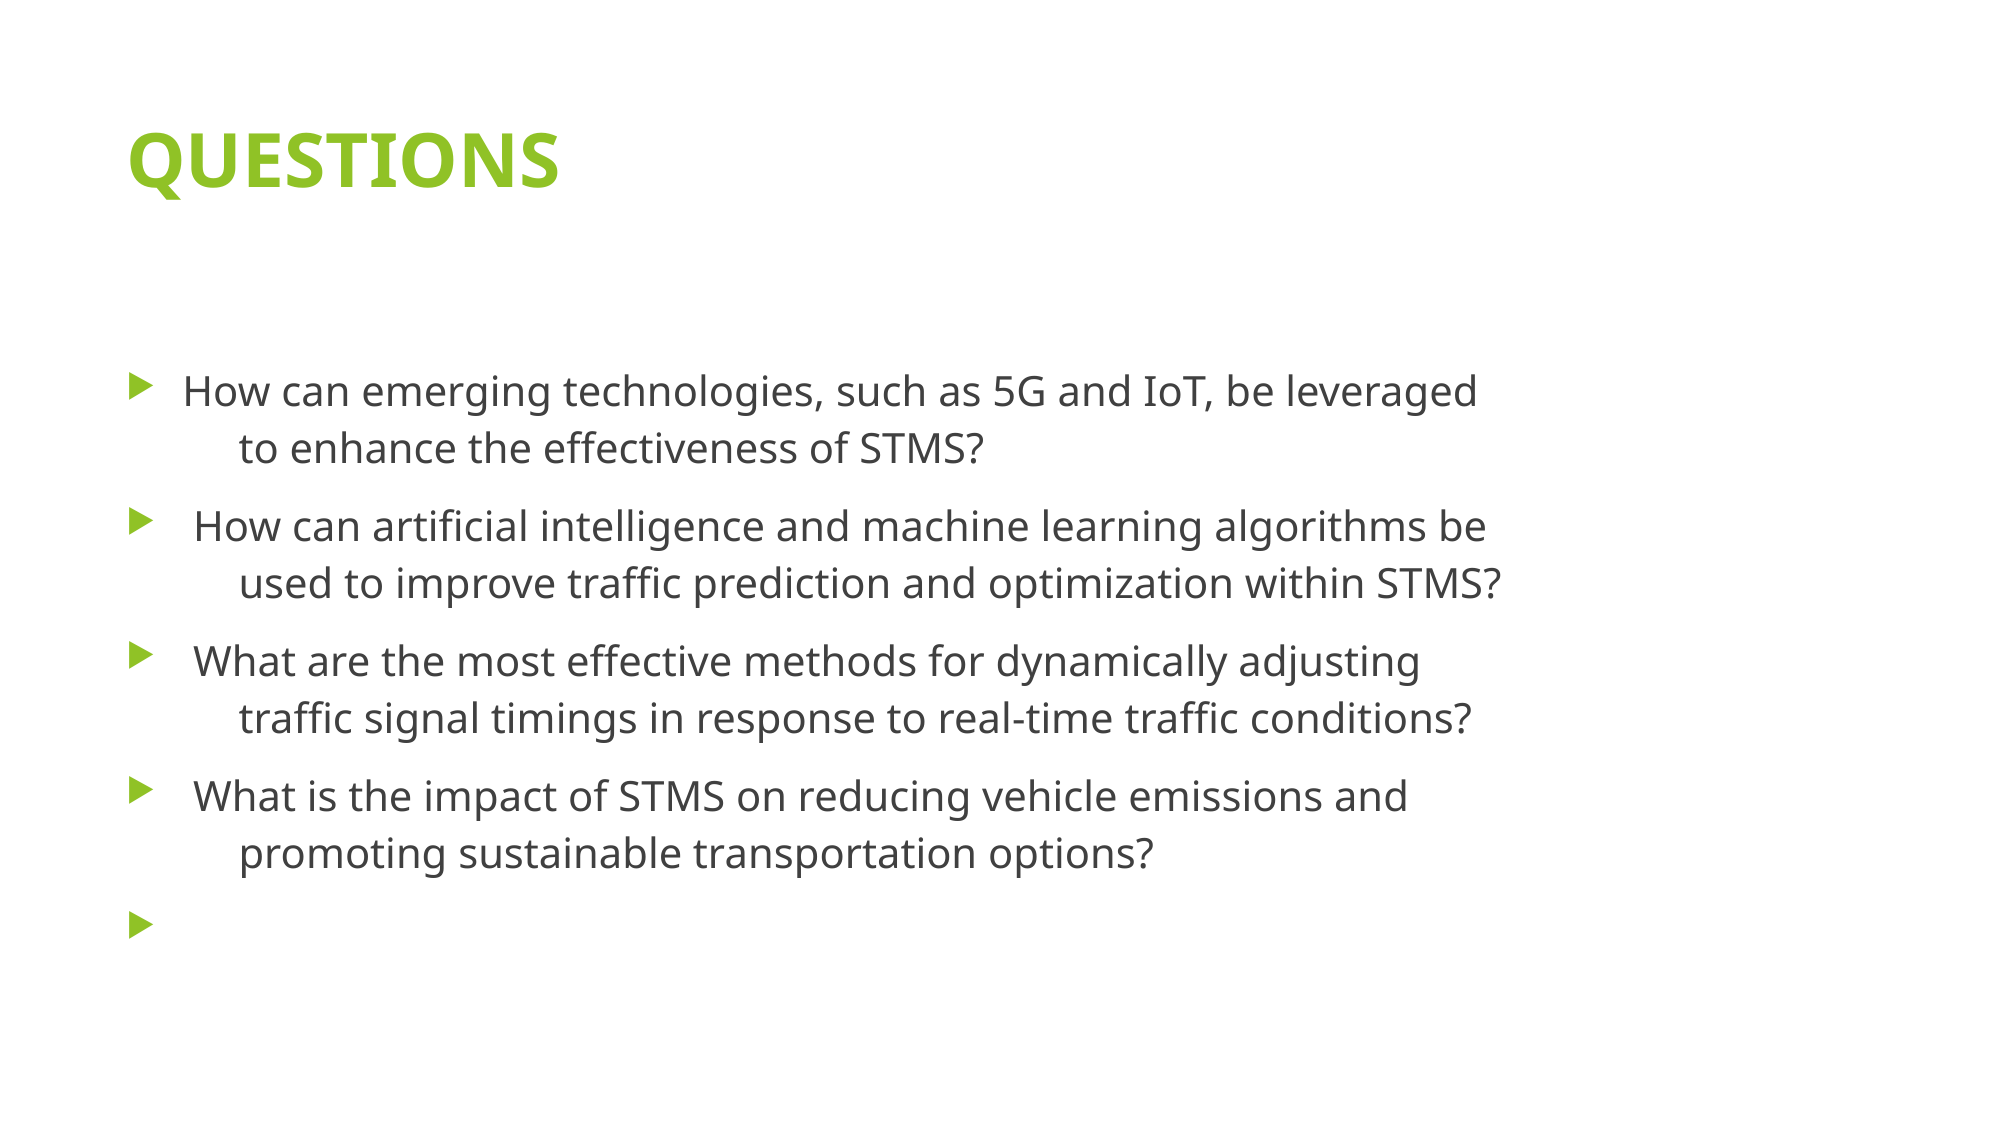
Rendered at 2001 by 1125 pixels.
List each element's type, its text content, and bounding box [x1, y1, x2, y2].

title QUESTIONS [111, 99, 1522, 317]
list How can emerging technologies, such as 5G and IoT, be leveraged to enhance the effectiveness of STMS? How can artificial intelligence and machine learning algorithms be used to improve traffic prediction and optimization within STMS? What are the most effective methods for dynamically adjusting traffic signal timings in response to real-time traffic conditions? What is the impact of STMS on reducing vehicle emissions and promoting sustainable transportation options? [111, 354, 1522, 992]
